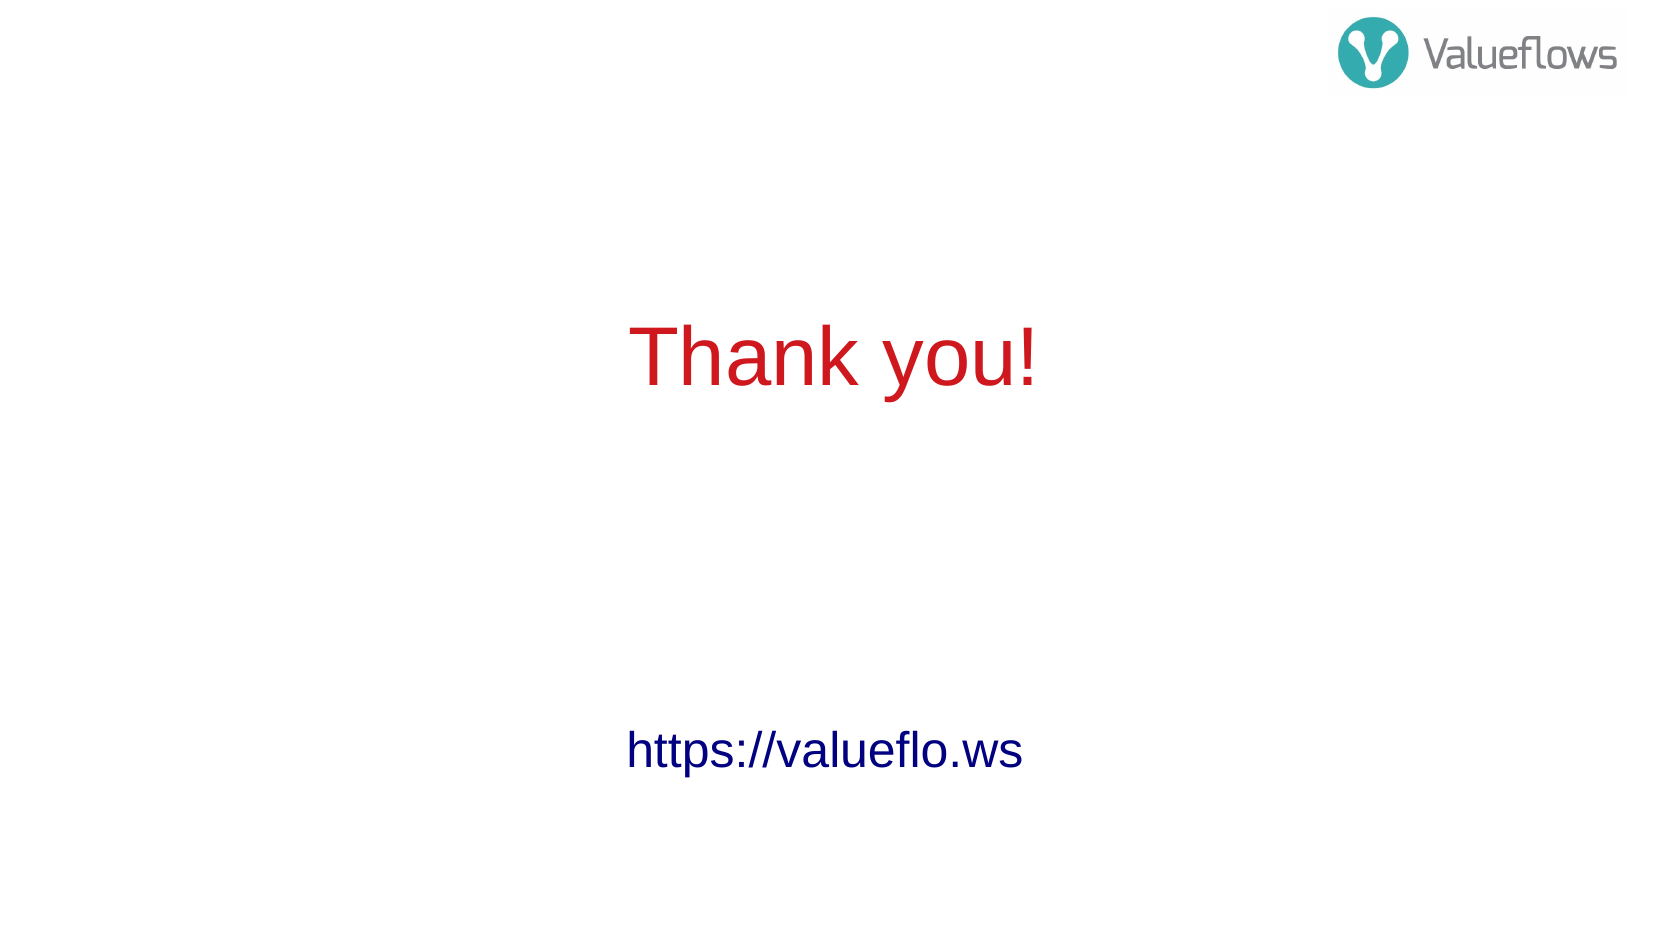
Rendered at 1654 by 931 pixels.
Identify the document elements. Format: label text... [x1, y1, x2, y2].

text_box https://valueflo.ws [585, 714, 1066, 814]
picture [1328, 6, 1627, 97]
subtitle Thank you! [90, 185, 1579, 530]
